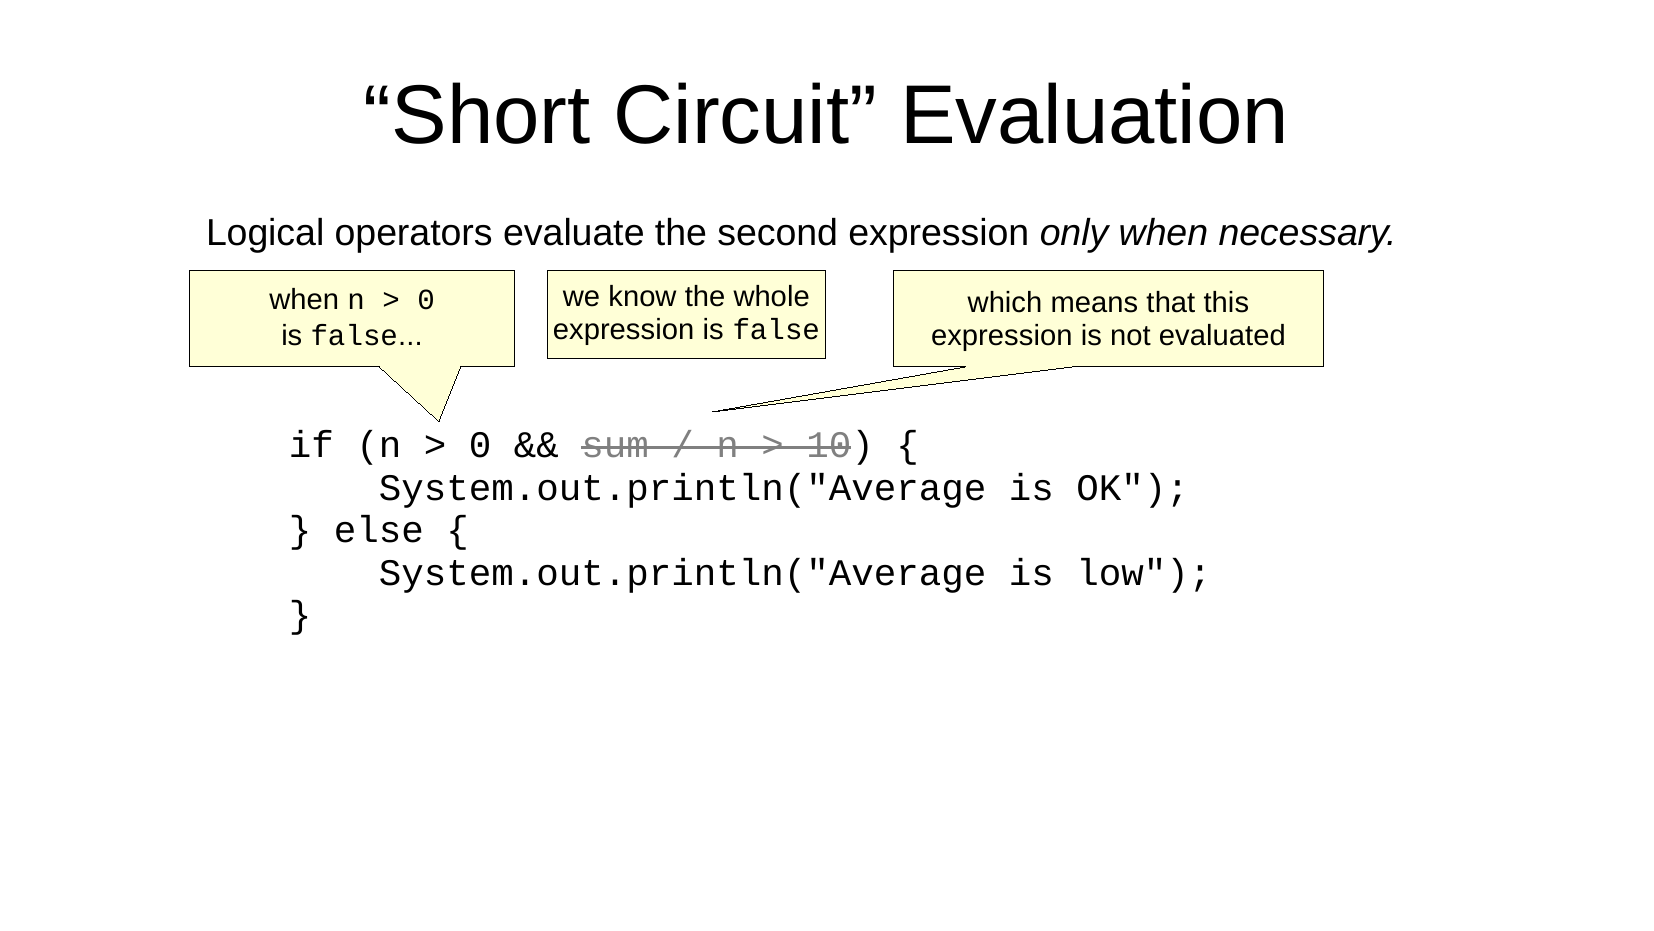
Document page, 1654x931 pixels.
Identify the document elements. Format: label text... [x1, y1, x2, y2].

title “Short Circuit” Evaluation [82, 37, 1571, 193]
text_box Logical operators evaluate the second expression only when necessary. [191, 203, 1412, 261]
text_box which means that this expression is not evaluated [712, 270, 1324, 412]
text_box we know the whole expression is false [547, 270, 826, 359]
text_box when n > 0 is false... [189, 270, 515, 422]
text_box if (n > 0 && sum / n > 10) { System.out.println("Average is OK"); } else { System.out.println("Average is low"); } [273, 419, 1227, 647]
